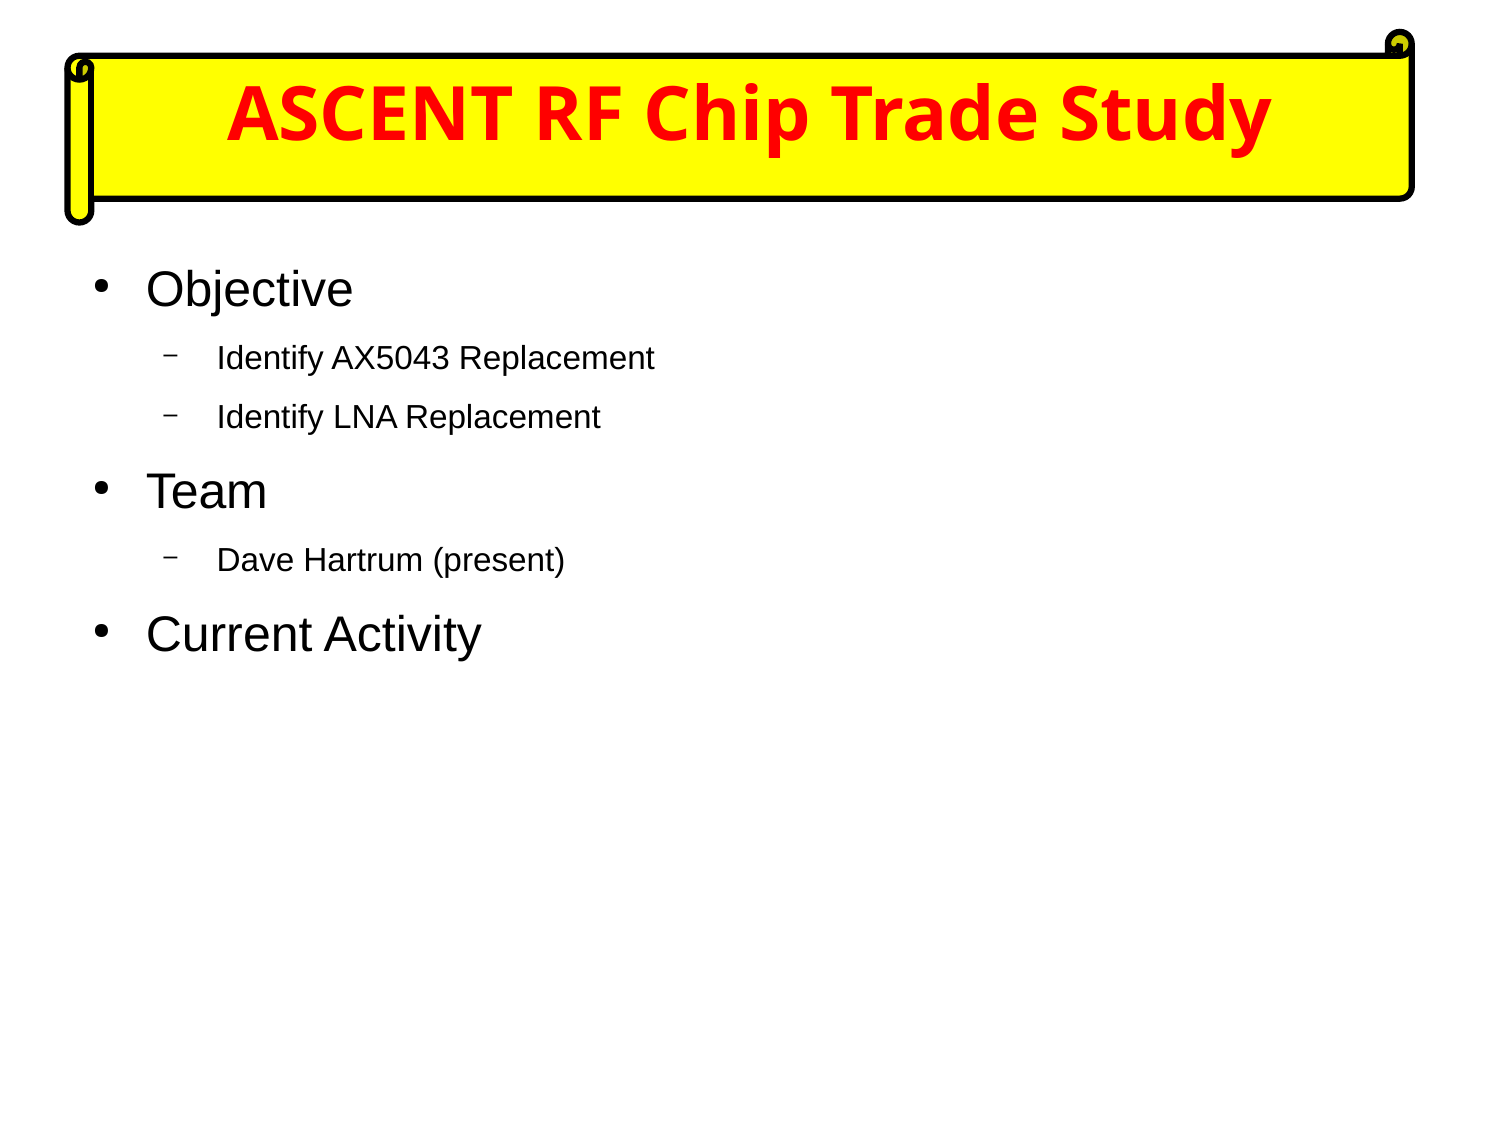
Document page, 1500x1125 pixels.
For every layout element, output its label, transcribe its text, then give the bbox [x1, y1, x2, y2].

text_box [67, 164, 1412, 223]
text_box [72, 31, 1412, 58]
text_box ASCENT RF Chip Trade Study [0, 58, 1500, 164]
list Objective Identify AX5043 Replacement Identify LNA Replacement Team Dave Hartrum (present) Current Activity [75, 263, 1425, 916]
